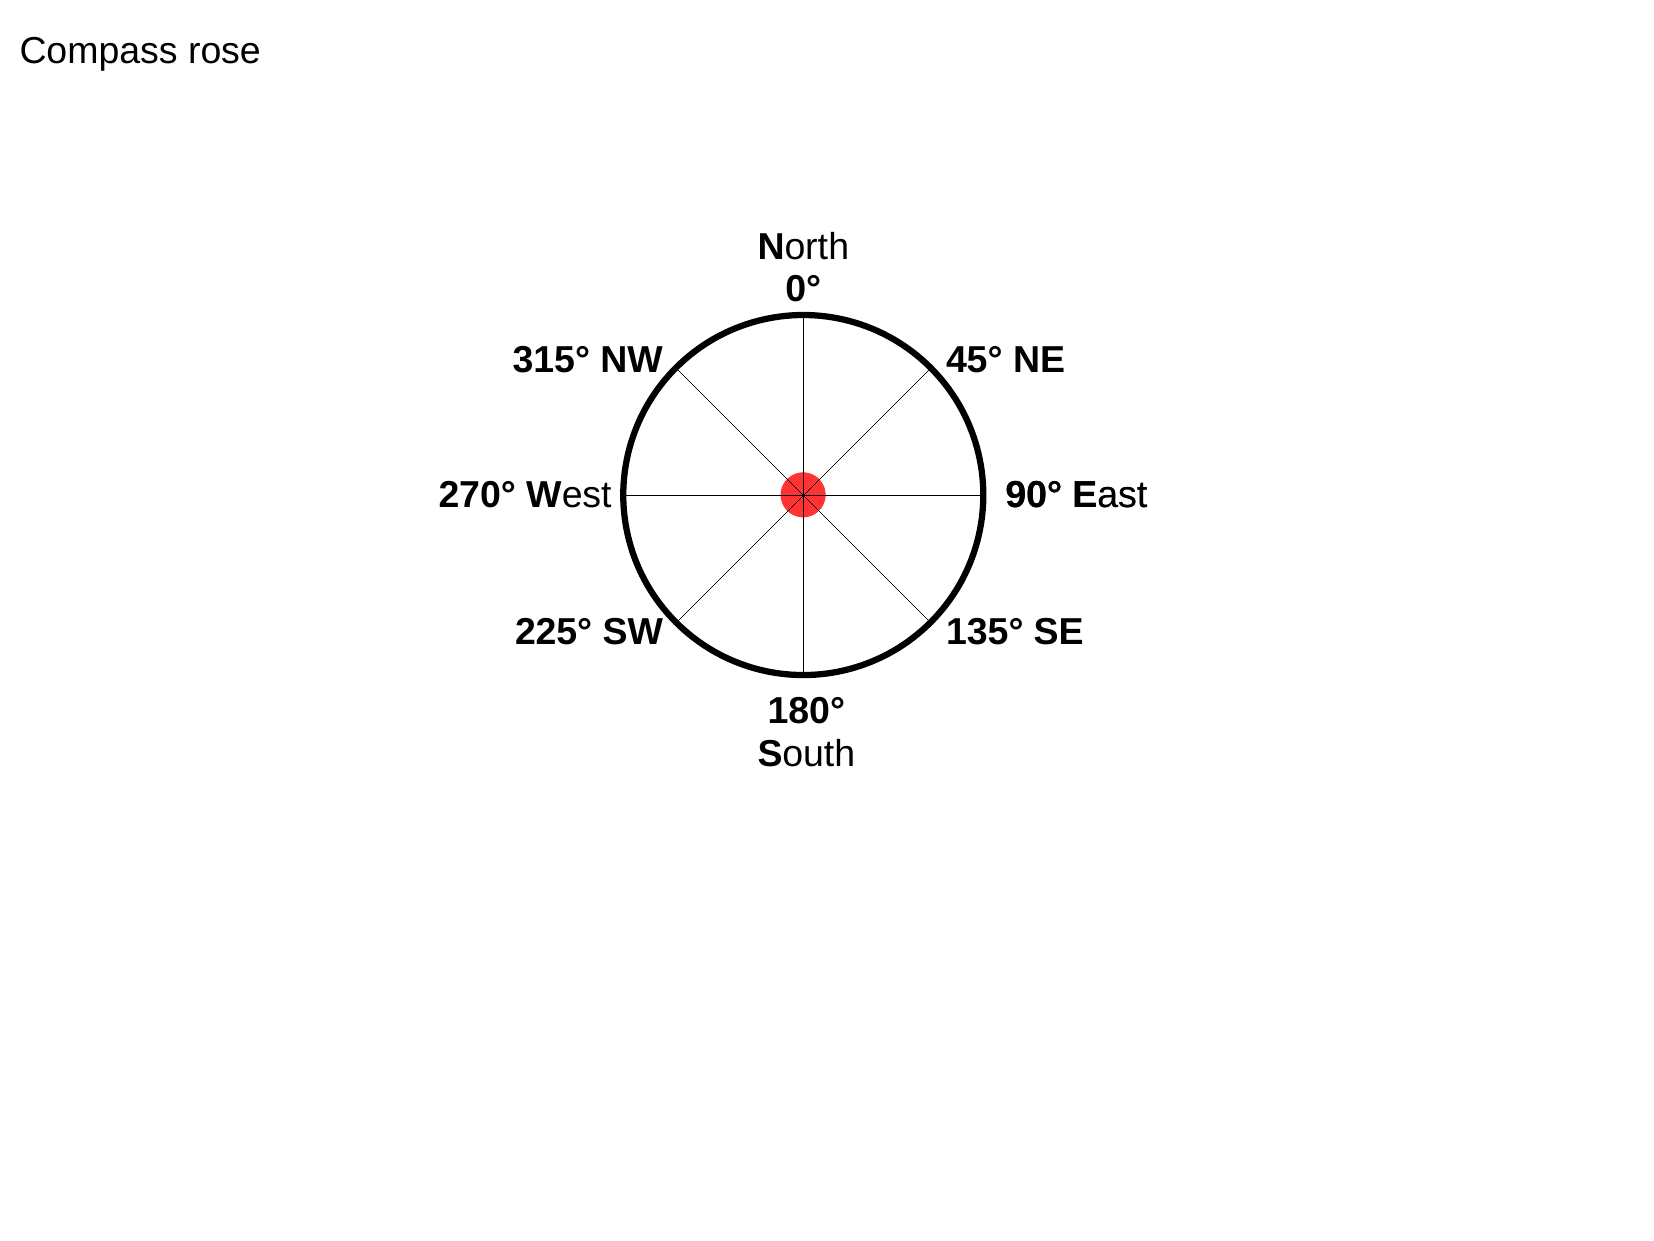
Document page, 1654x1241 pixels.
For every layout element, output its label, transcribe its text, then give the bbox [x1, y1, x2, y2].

text_box 180° South [757, 690, 856, 775]
text_box 45° NE [946, 338, 1066, 381]
text_box [804, 496, 826, 518]
text_box Compass rose [19, 30, 871, 73]
text_box 315° NW [512, 338, 664, 381]
text_box [804, 472, 826, 495]
text_box 90° East [1005, 473, 1148, 516]
text_box North 0° [757, 225, 850, 310]
text_box 135° SE [946, 610, 1085, 653]
text_box [780, 496, 803, 518]
text_box 270° West [438, 473, 613, 516]
text_box 225° SW [515, 610, 664, 653]
text_box [780, 472, 803, 495]
